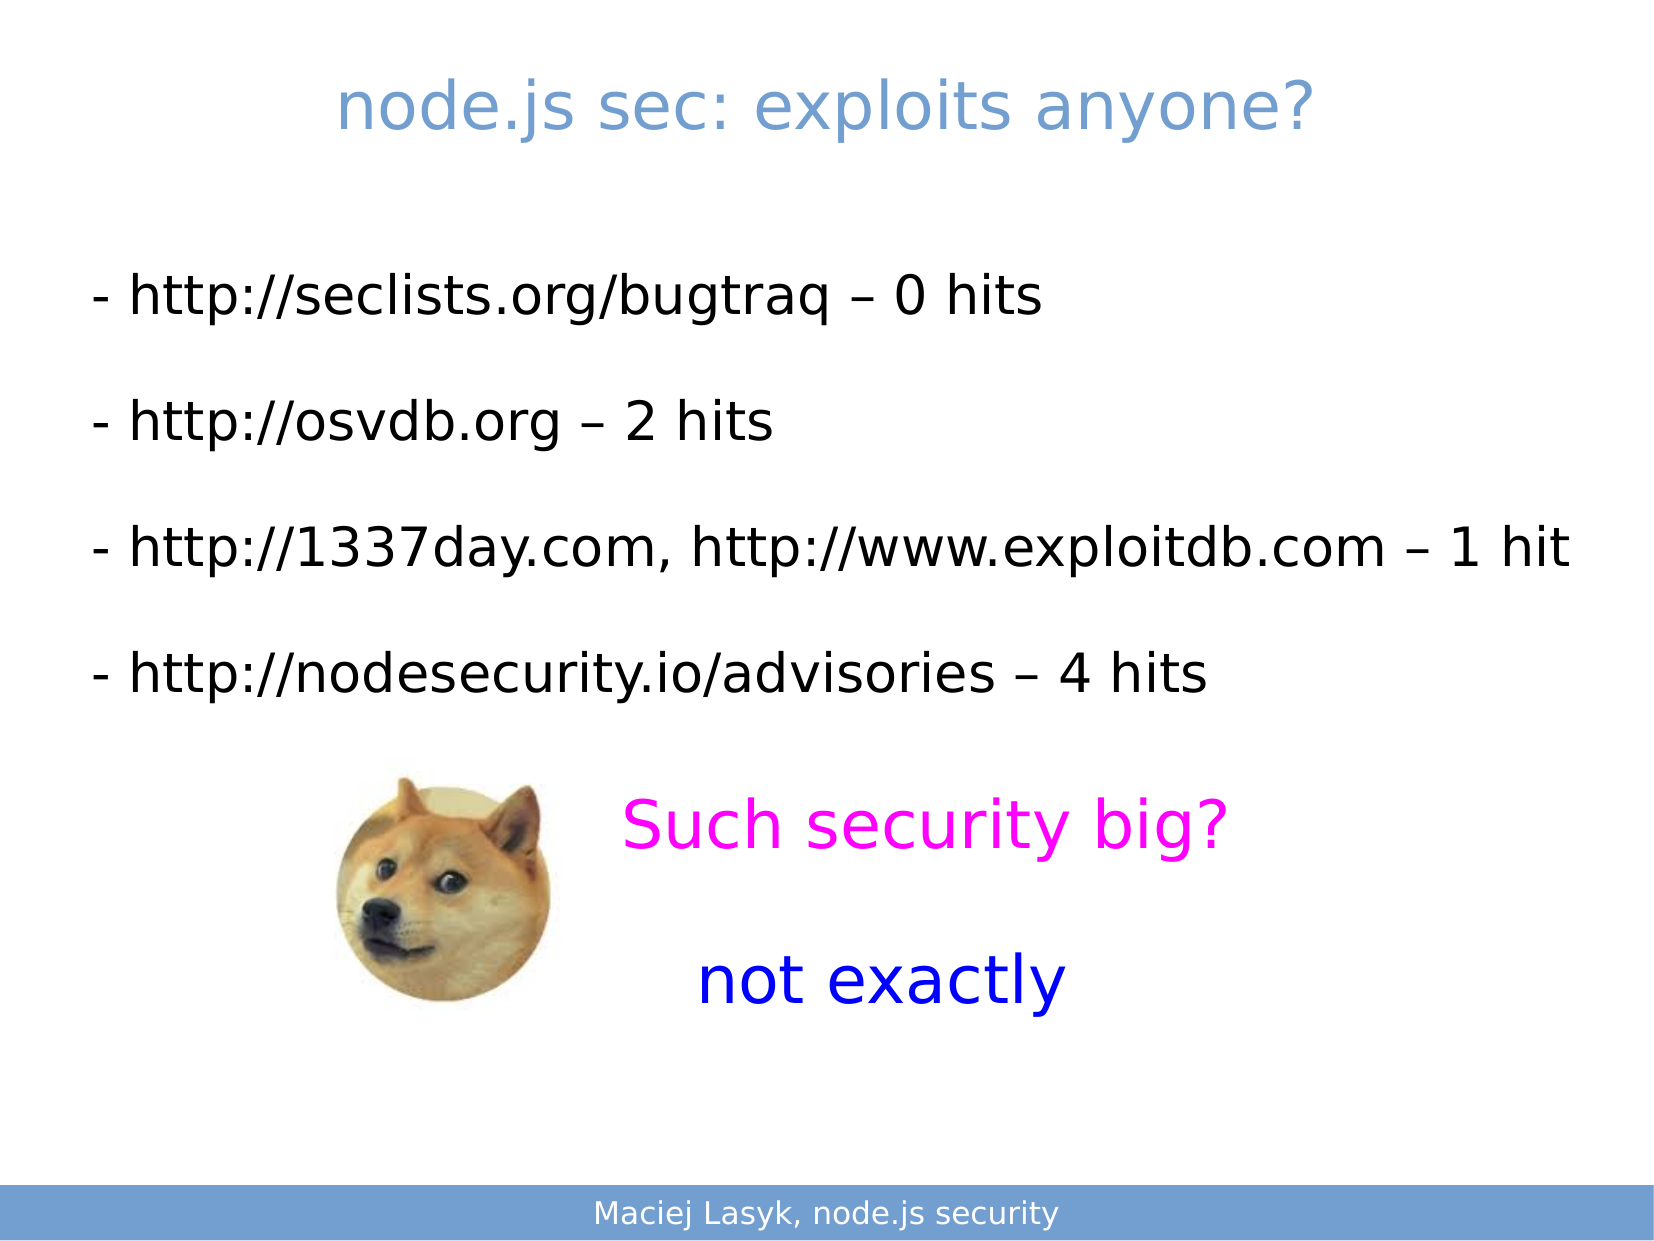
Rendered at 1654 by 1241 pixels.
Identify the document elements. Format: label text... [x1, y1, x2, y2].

text_box node.js sec: exploits anyone? [320, 60, 1333, 153]
text_box Maciej Lasyk, node.js security [578, 1188, 1076, 1240]
text_box [0, 1185, 1654, 1241]
text_box - http://seclists.org/bugtraq – 0 hits - http://osvdb.org – 2 hits - http://1337day.com, http://www.exploitdb.com – 1 hit - http://nodesecurity.io/advisories – 4 hits [76, 193, 1589, 650]
picture [285, 734, 604, 1054]
text_box Such security big? not exactly [606, 778, 1248, 1027]
